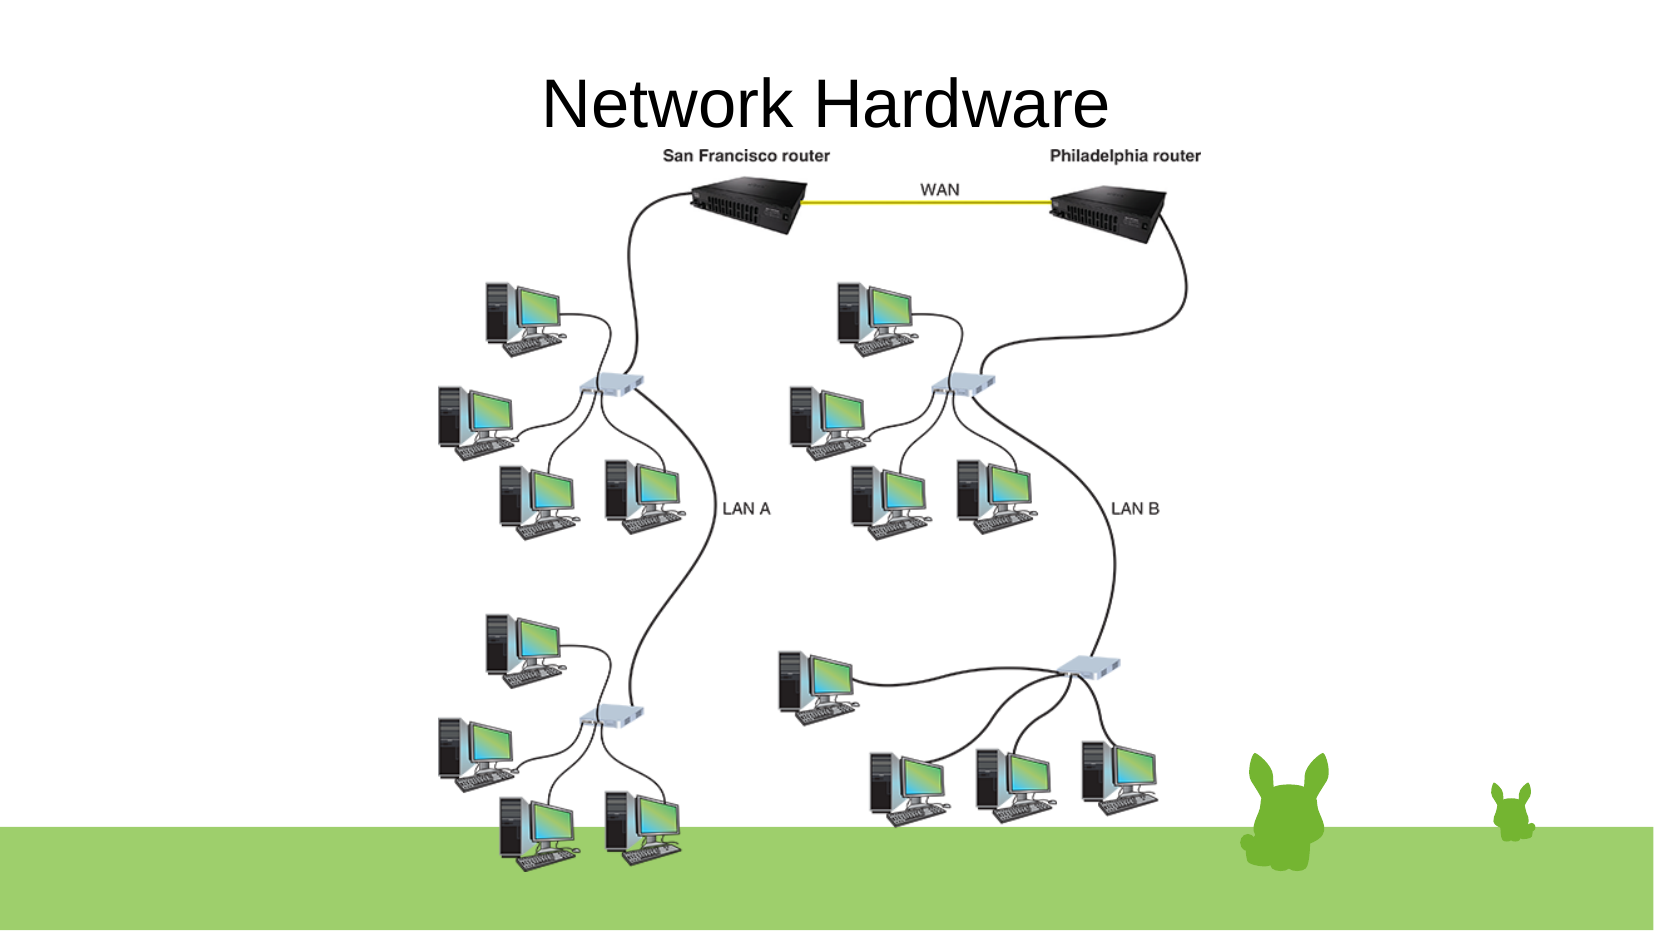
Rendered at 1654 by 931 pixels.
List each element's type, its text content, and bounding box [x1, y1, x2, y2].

picture [438, 149, 1201, 872]
title Network Hardware [88, 29, 1565, 178]
